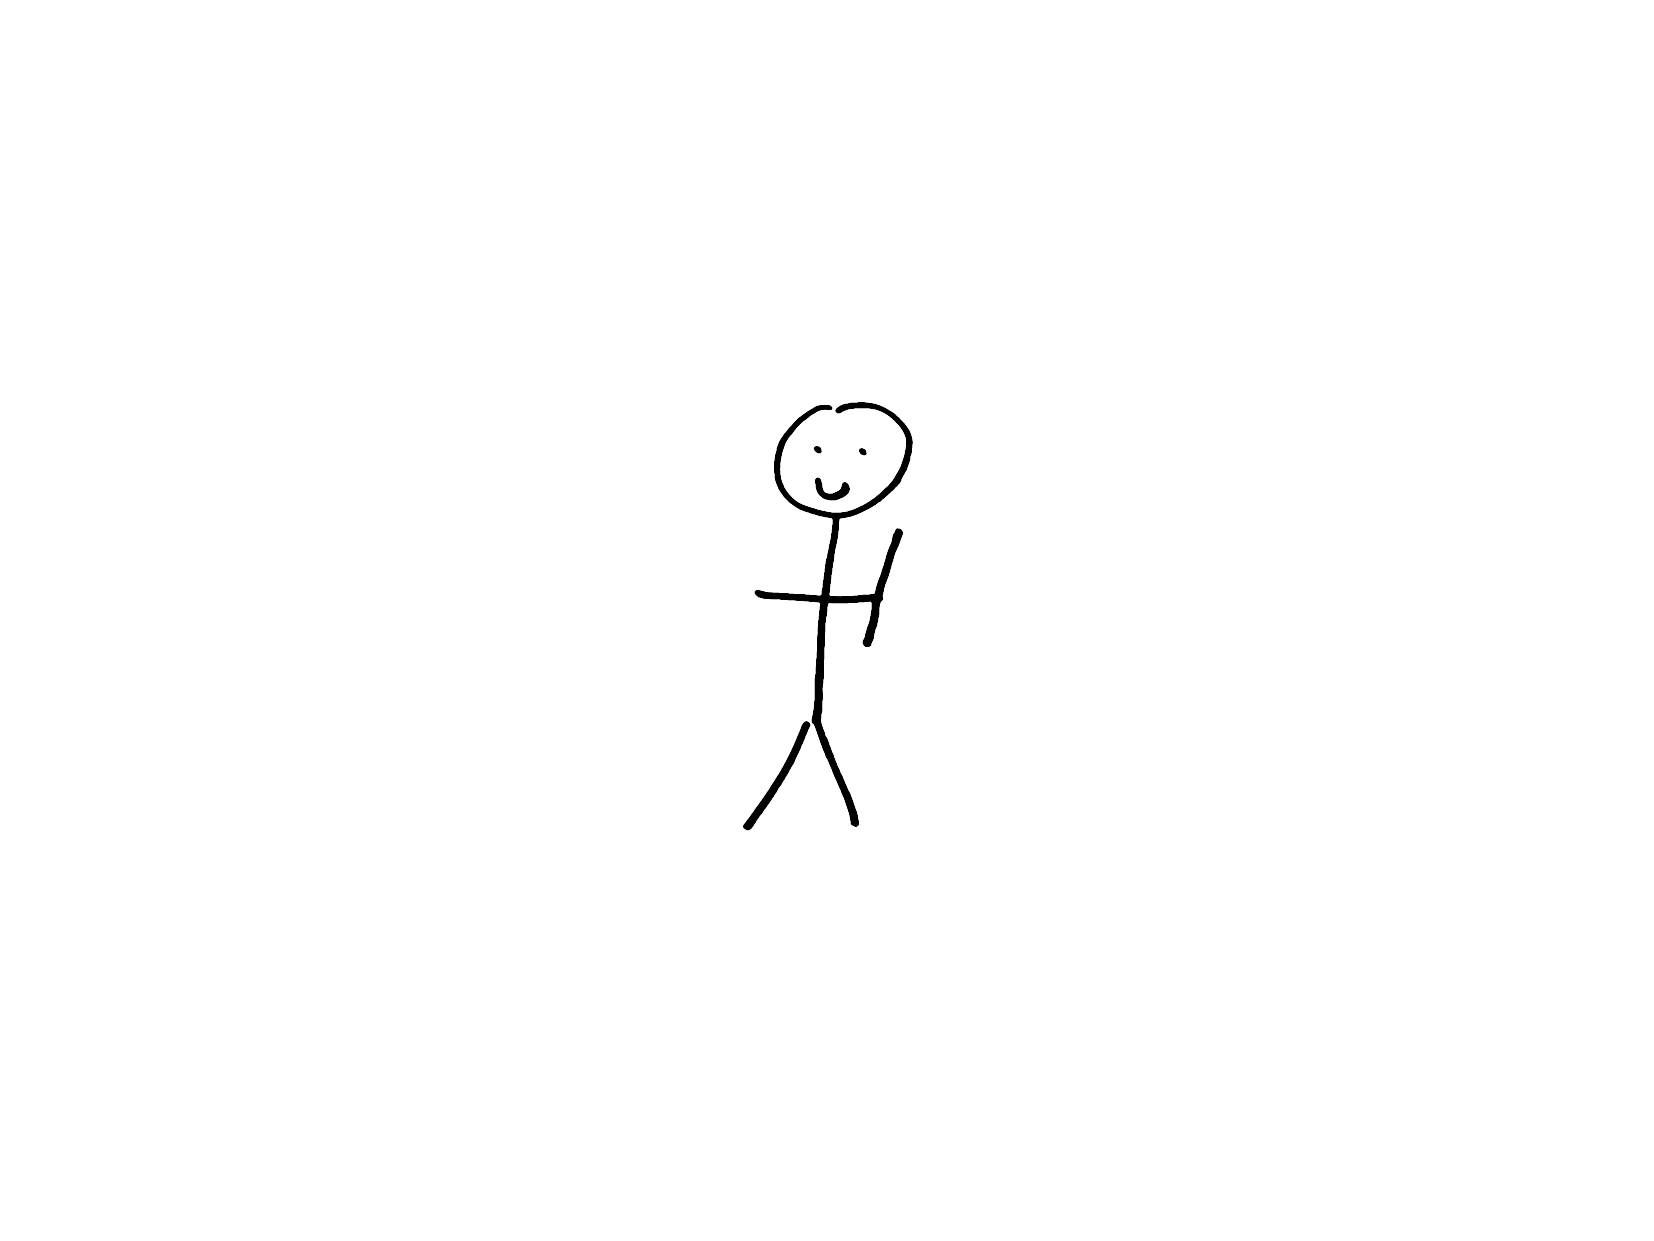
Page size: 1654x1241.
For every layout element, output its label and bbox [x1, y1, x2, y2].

picture [727, 373, 926, 867]
